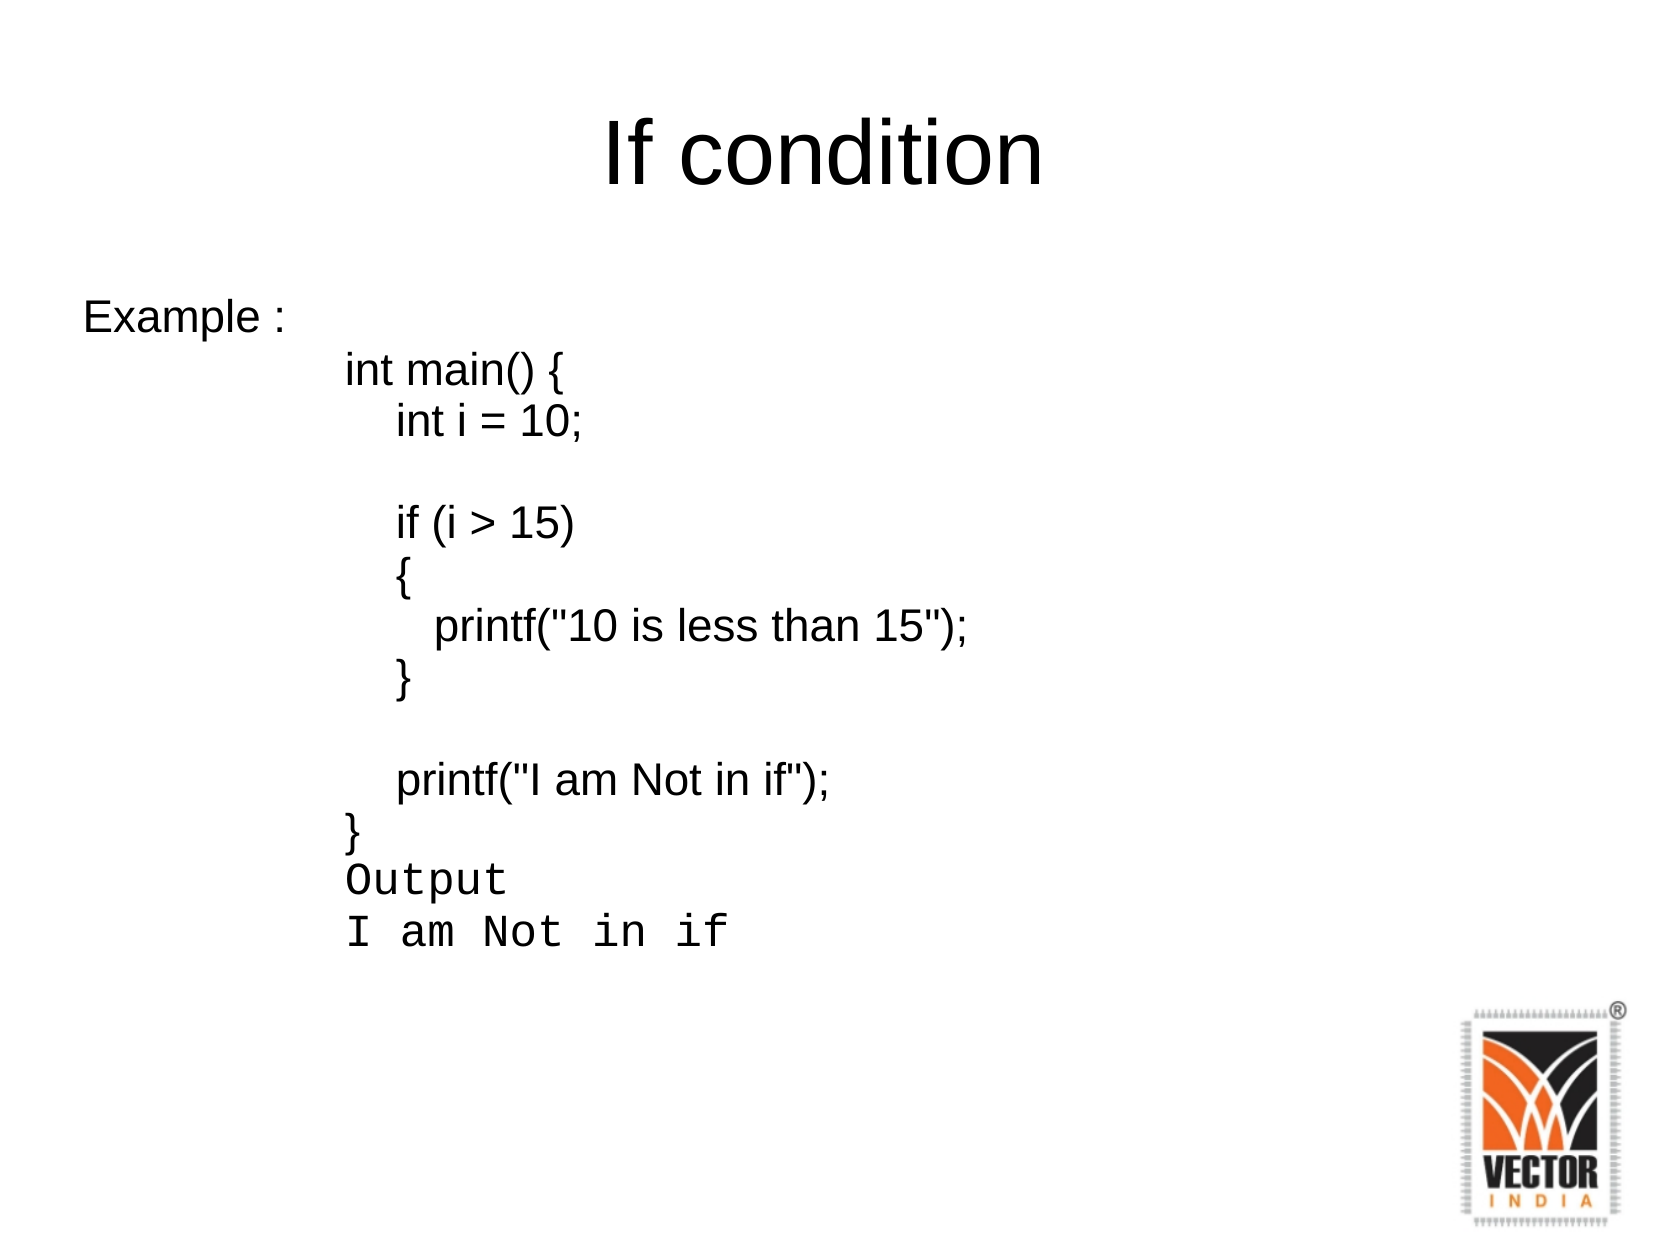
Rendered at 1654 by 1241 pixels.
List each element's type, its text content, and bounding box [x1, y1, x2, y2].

text_box int main() { int i = 10; if (i > 15) { printf("10 is less than 15"); } printf("I am Not in if"); } Output I am Not in if [330, 285, 1458, 1096]
subtitle Example : [82, 45, 1571, 1241]
picture [1432, 996, 1654, 1237]
